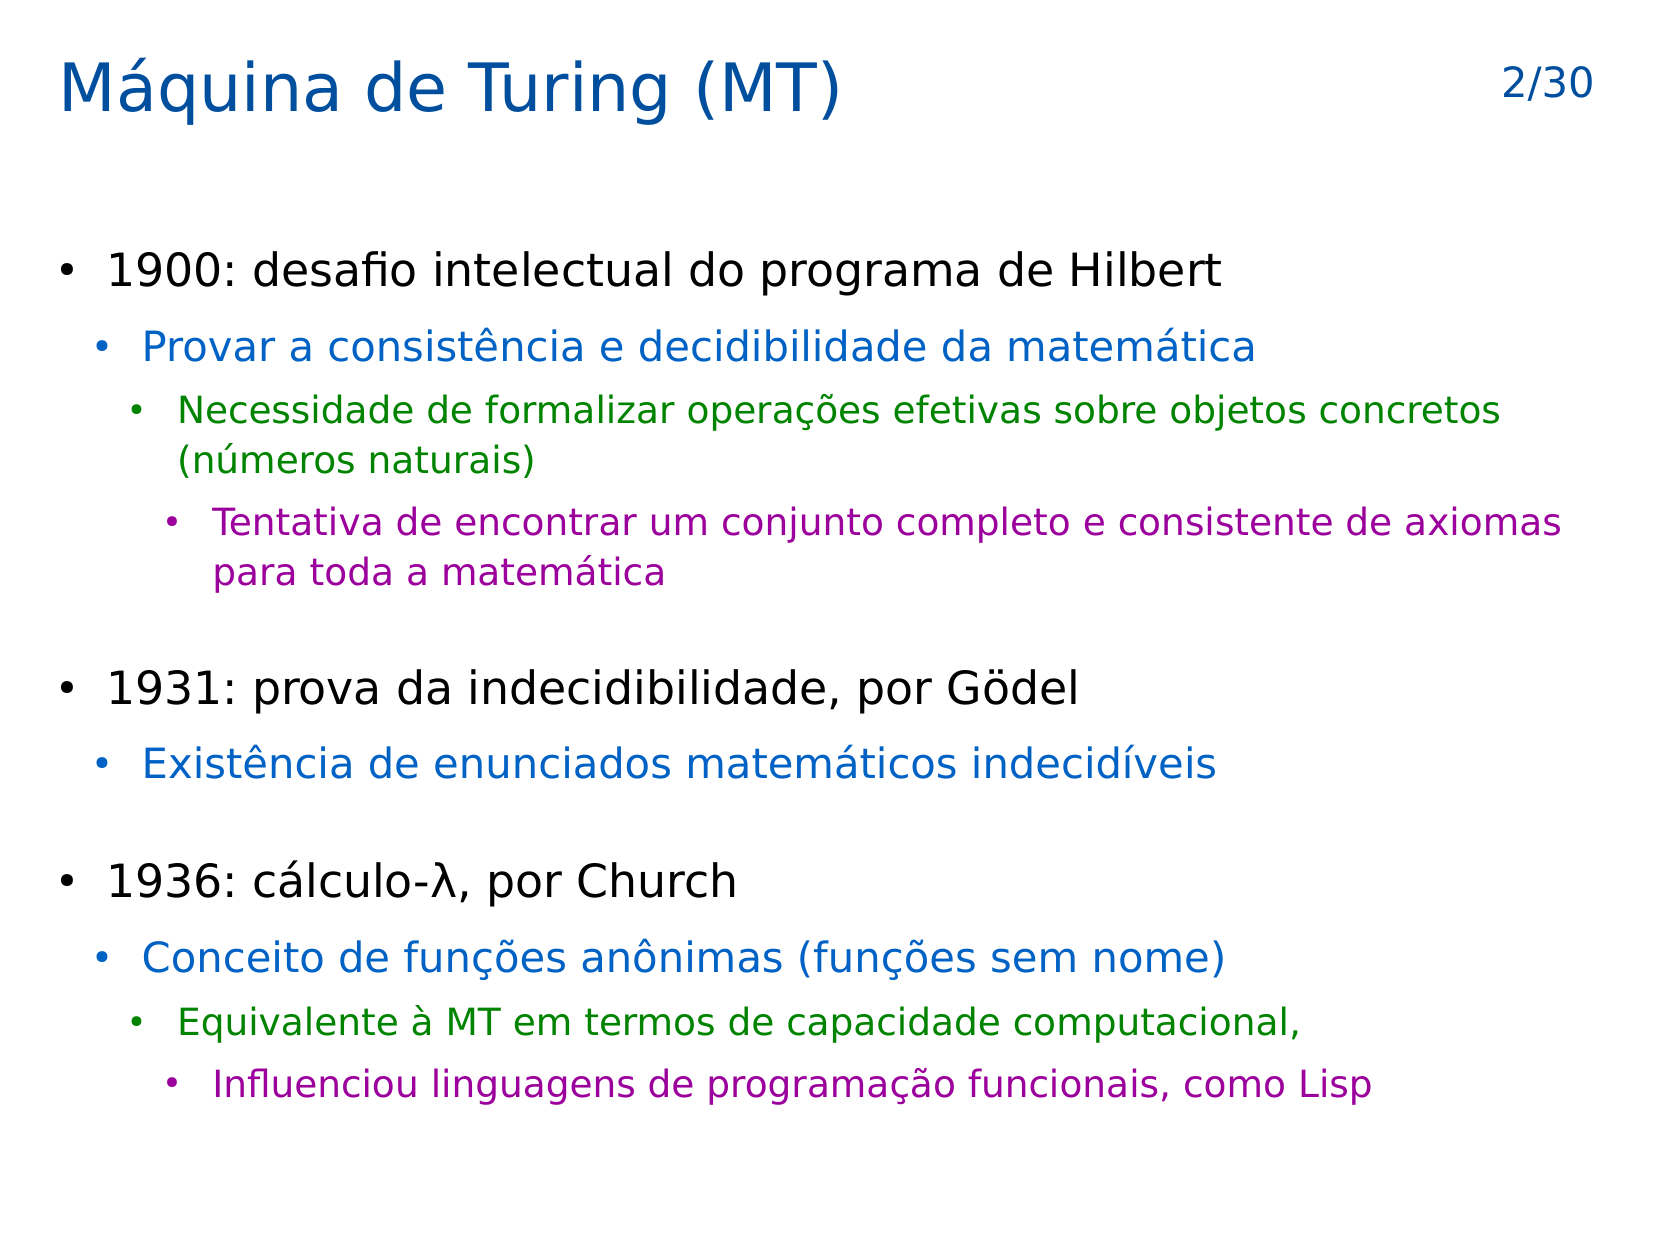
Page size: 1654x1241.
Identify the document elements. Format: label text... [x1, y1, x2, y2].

title Máquina de Turing (MT) [59, 29, 1625, 148]
list 1900: desafio intelectual do programa de Hilbert Provar a consistência e decidibilidade da matemática Necessidade de formalizar operações efetivas sobre objetos concretos (números naturais) Tentativa de encontrar um conjunto completo e consistente de axiomas para toda a matemática 1931: prova da indecidibilidade, por Gödel Existência de enunciados matemáticos indecidíveis 1936: cálculo-λ, por Church Conceito de funções anônimas (funções sem nome) Equivalente à MT em termos de capacidade computacional, Influenciou linguagens de programação funcionais, como Lisp [59, 236, 1595, 1211]
